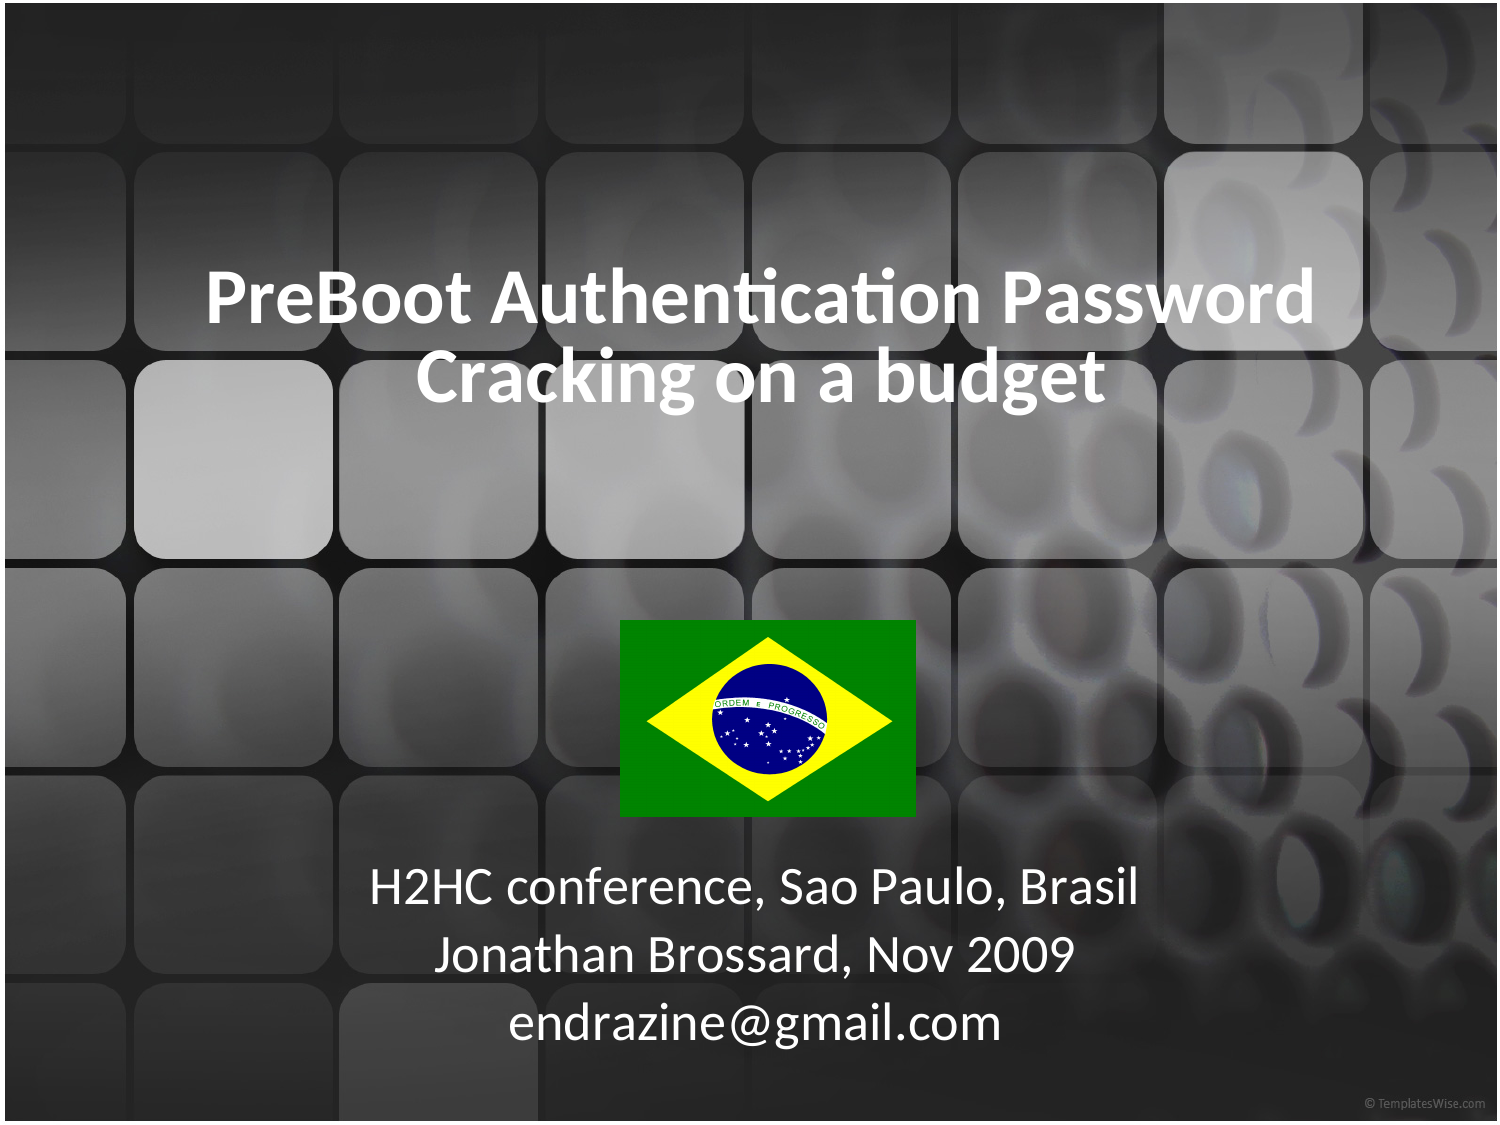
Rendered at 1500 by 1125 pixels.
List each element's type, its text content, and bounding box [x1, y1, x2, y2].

title PreBoot Authentication Password Cracking on a budget [59, 238, 1465, 448]
text_box H2HC conference, Sao Paulo, Brasil Jonathan Brossard, Nov 2009 endrazine@gmail.com [177, 856, 1335, 1098]
picture [0, 0, 1500, 1125]
